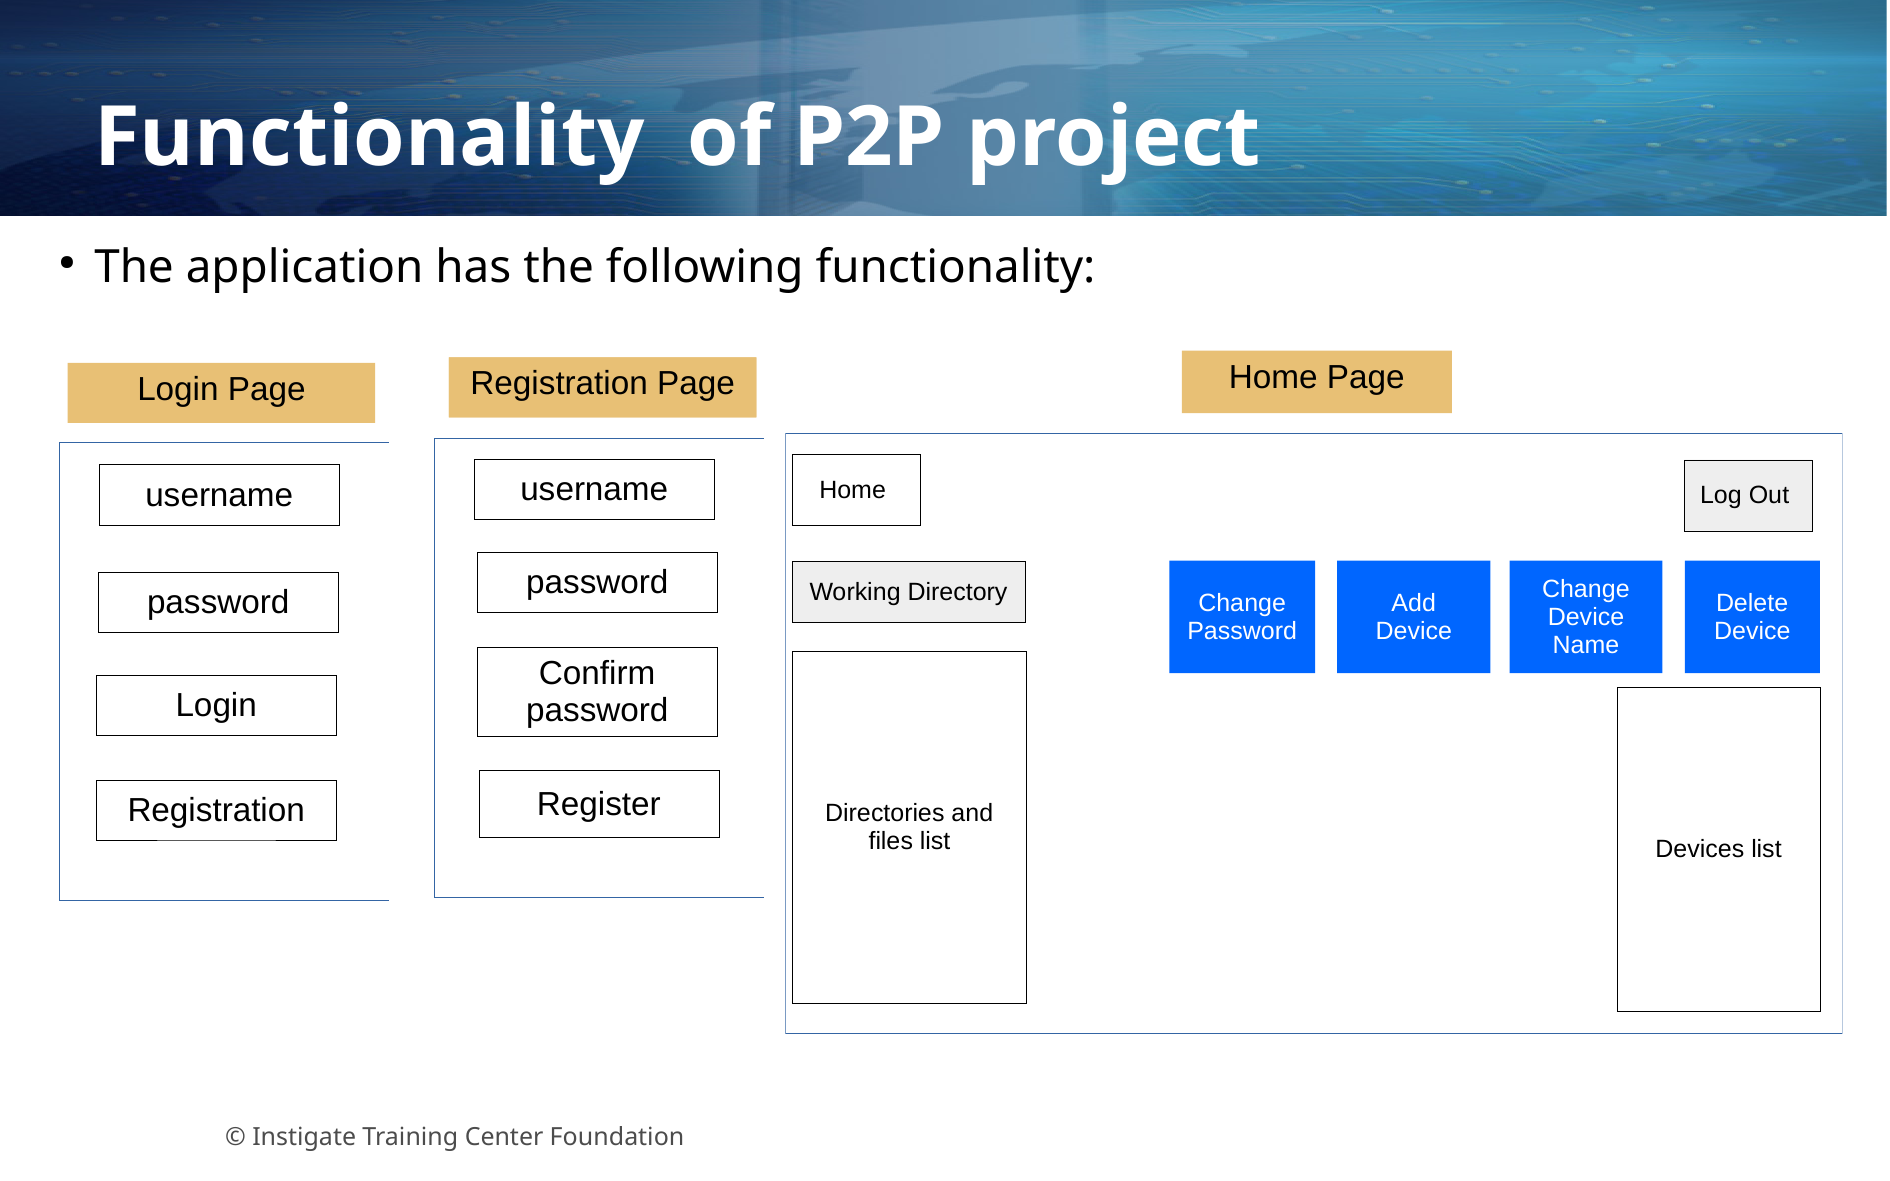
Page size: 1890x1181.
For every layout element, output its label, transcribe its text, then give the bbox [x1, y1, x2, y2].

picture [0, 0, 1887, 216]
text_box The application has the following functionality: [58, 236, 1831, 1001]
text_box Functionality of P2P project [94, 54, 1793, 210]
picture [785, 350, 1843, 1034]
picture [433, 357, 764, 898]
picture [58, 362, 389, 901]
